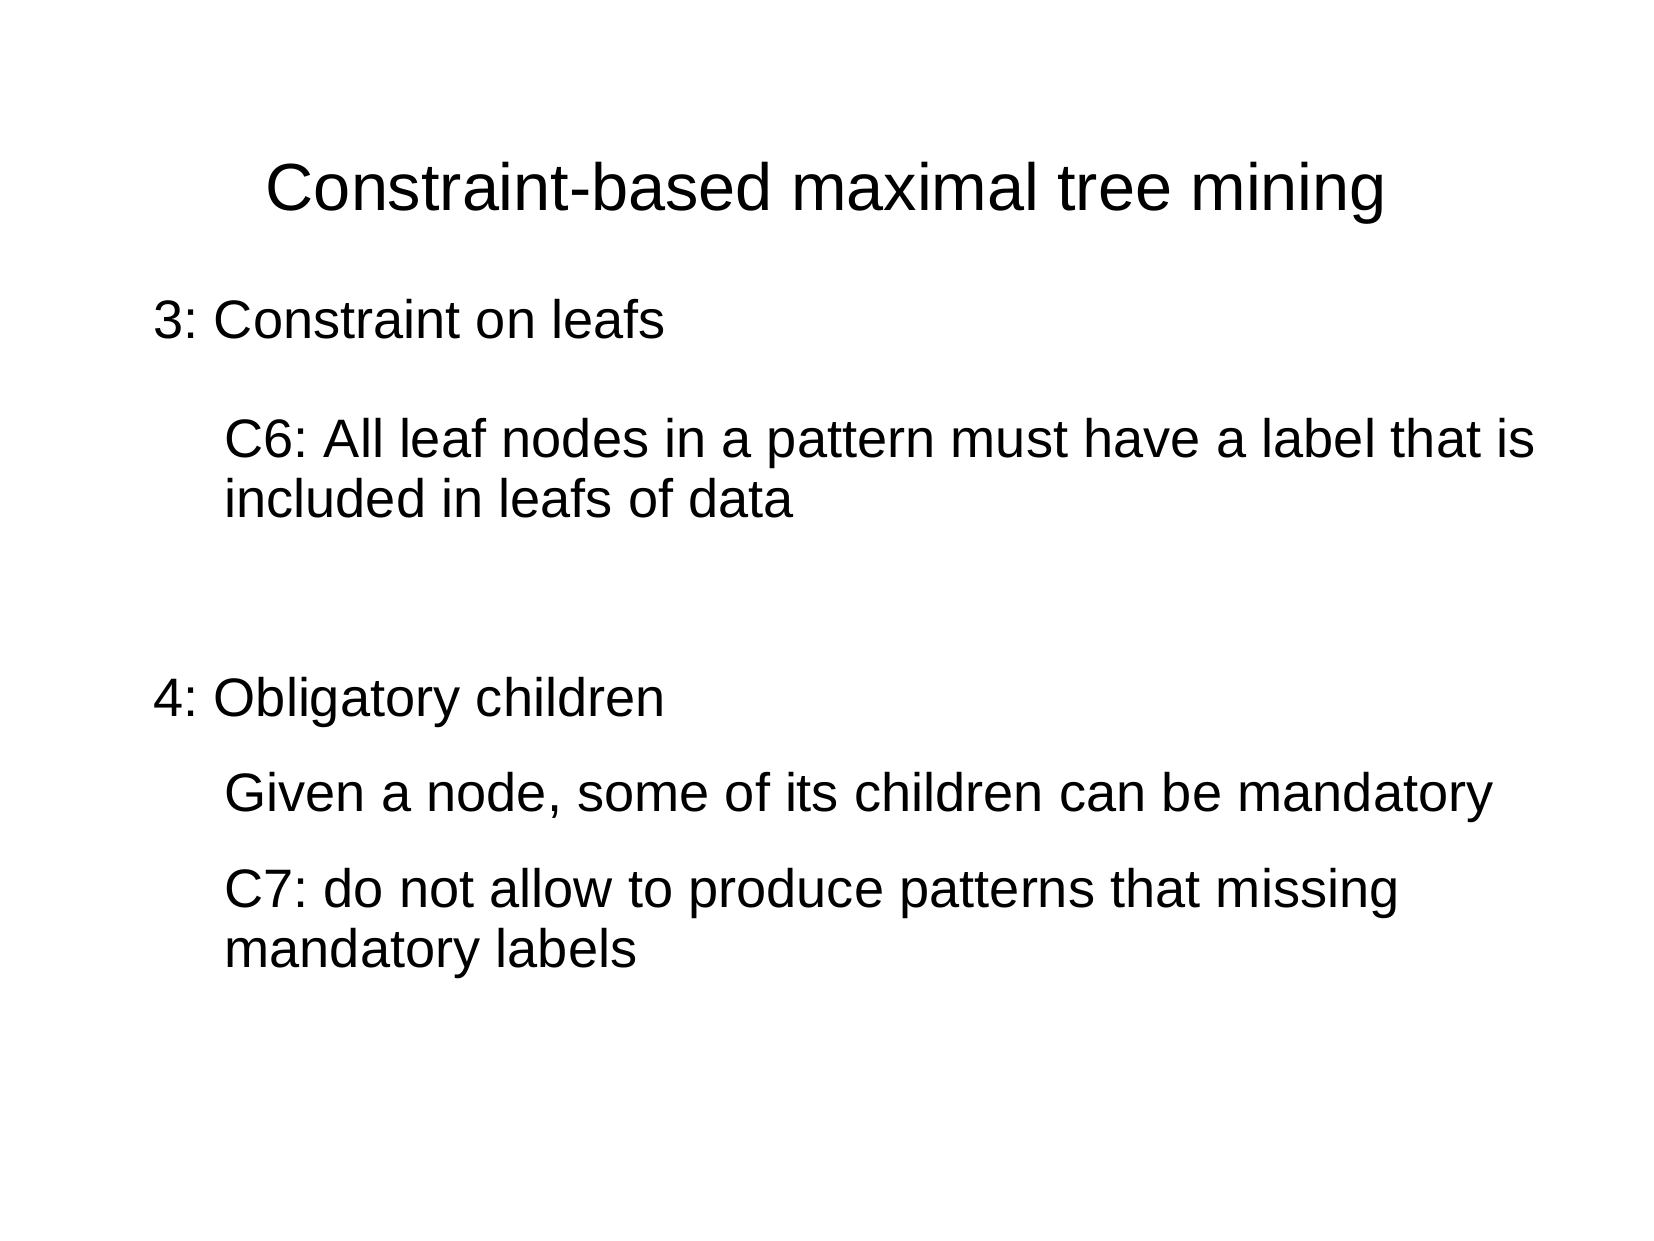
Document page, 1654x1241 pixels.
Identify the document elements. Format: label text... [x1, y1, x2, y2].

title Constraint-based maximal tree mining [82, 84, 1571, 289]
list 3: Constraint on leafs C6: All leaf nodes in a pattern must have a label that is included in leafs of data 4: Obligatory children Given a node, some of its children can be mandatory C7: do not allow to produce patterns that missing mandatory labels [82, 289, 1571, 1108]
